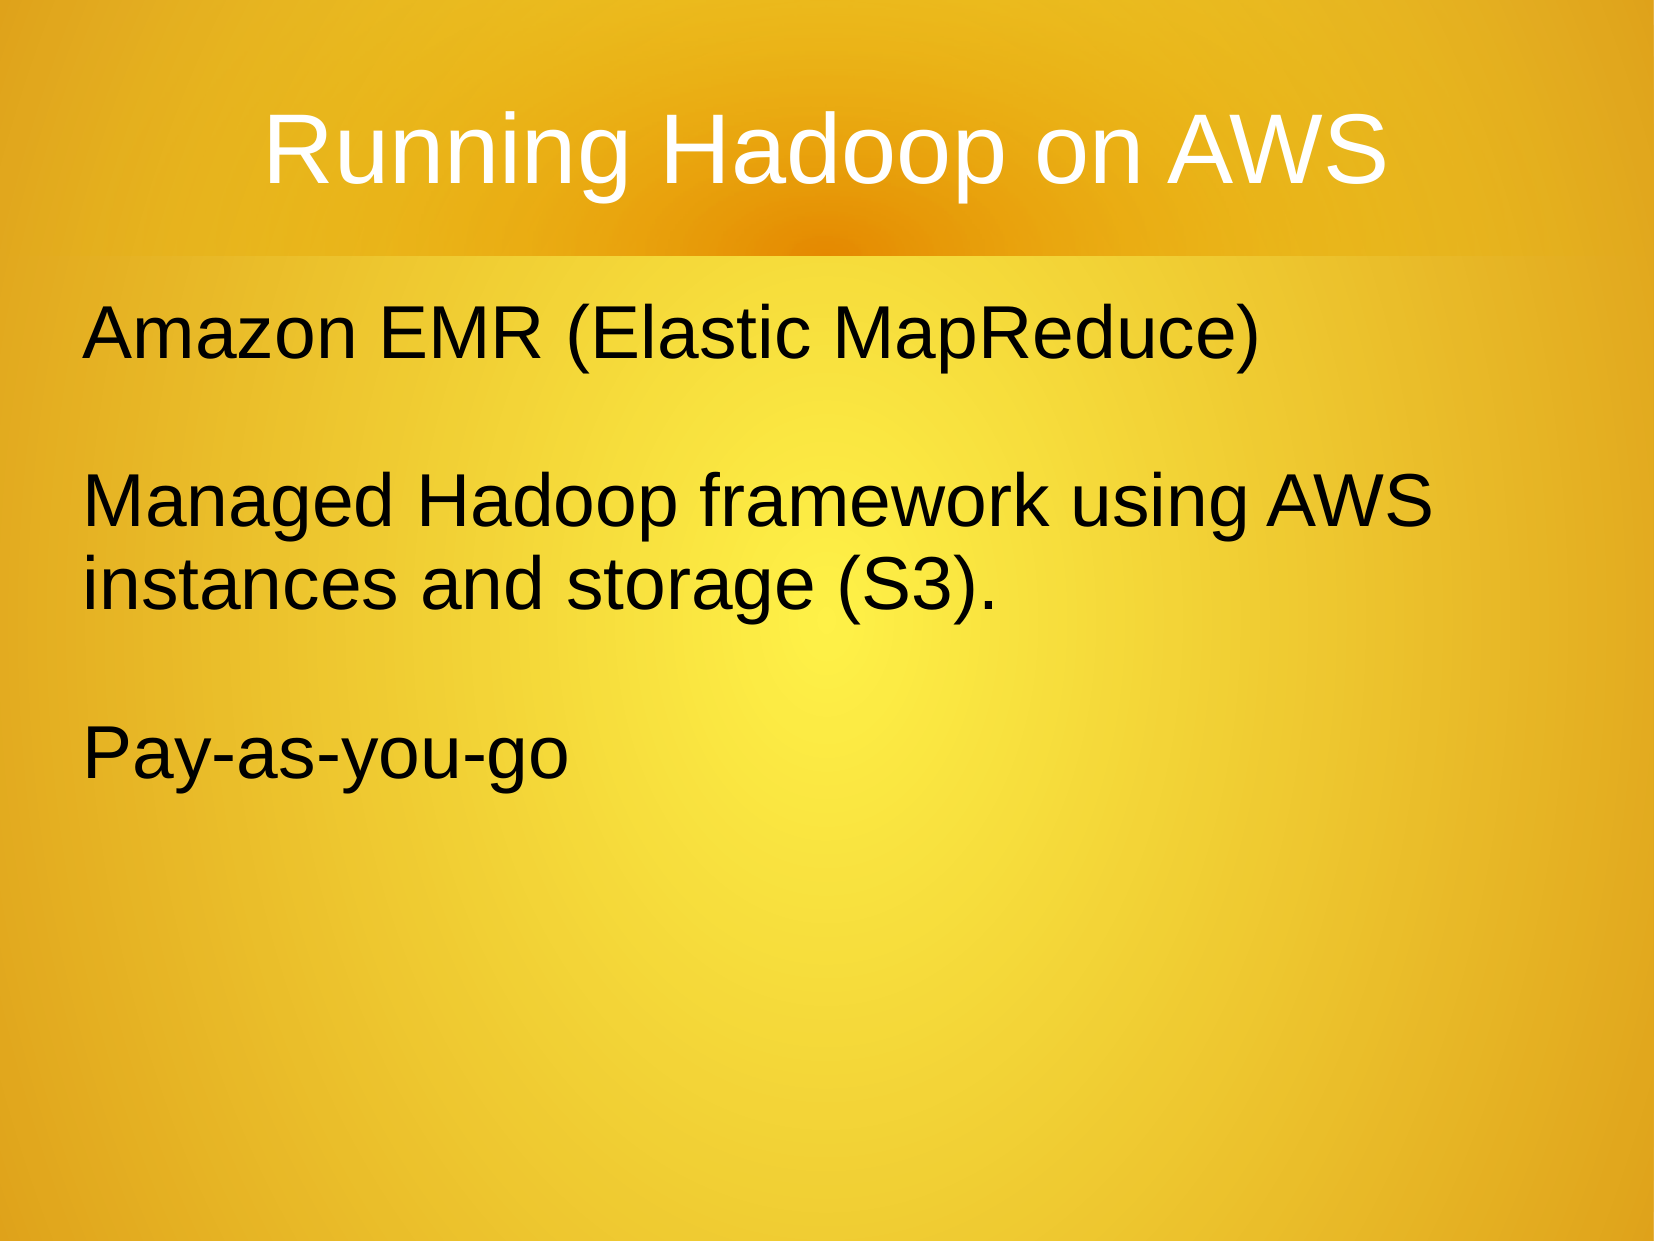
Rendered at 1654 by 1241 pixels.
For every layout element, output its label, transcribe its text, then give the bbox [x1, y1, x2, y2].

title Running Hadoop on AWS [82, 47, 1571, 252]
subtitle Amazon EMR (Elastic MapReduce) Managed Hadoop framework using AWS instances and storage (S3). Pay-as-you-go [82, 290, 1571, 1121]
